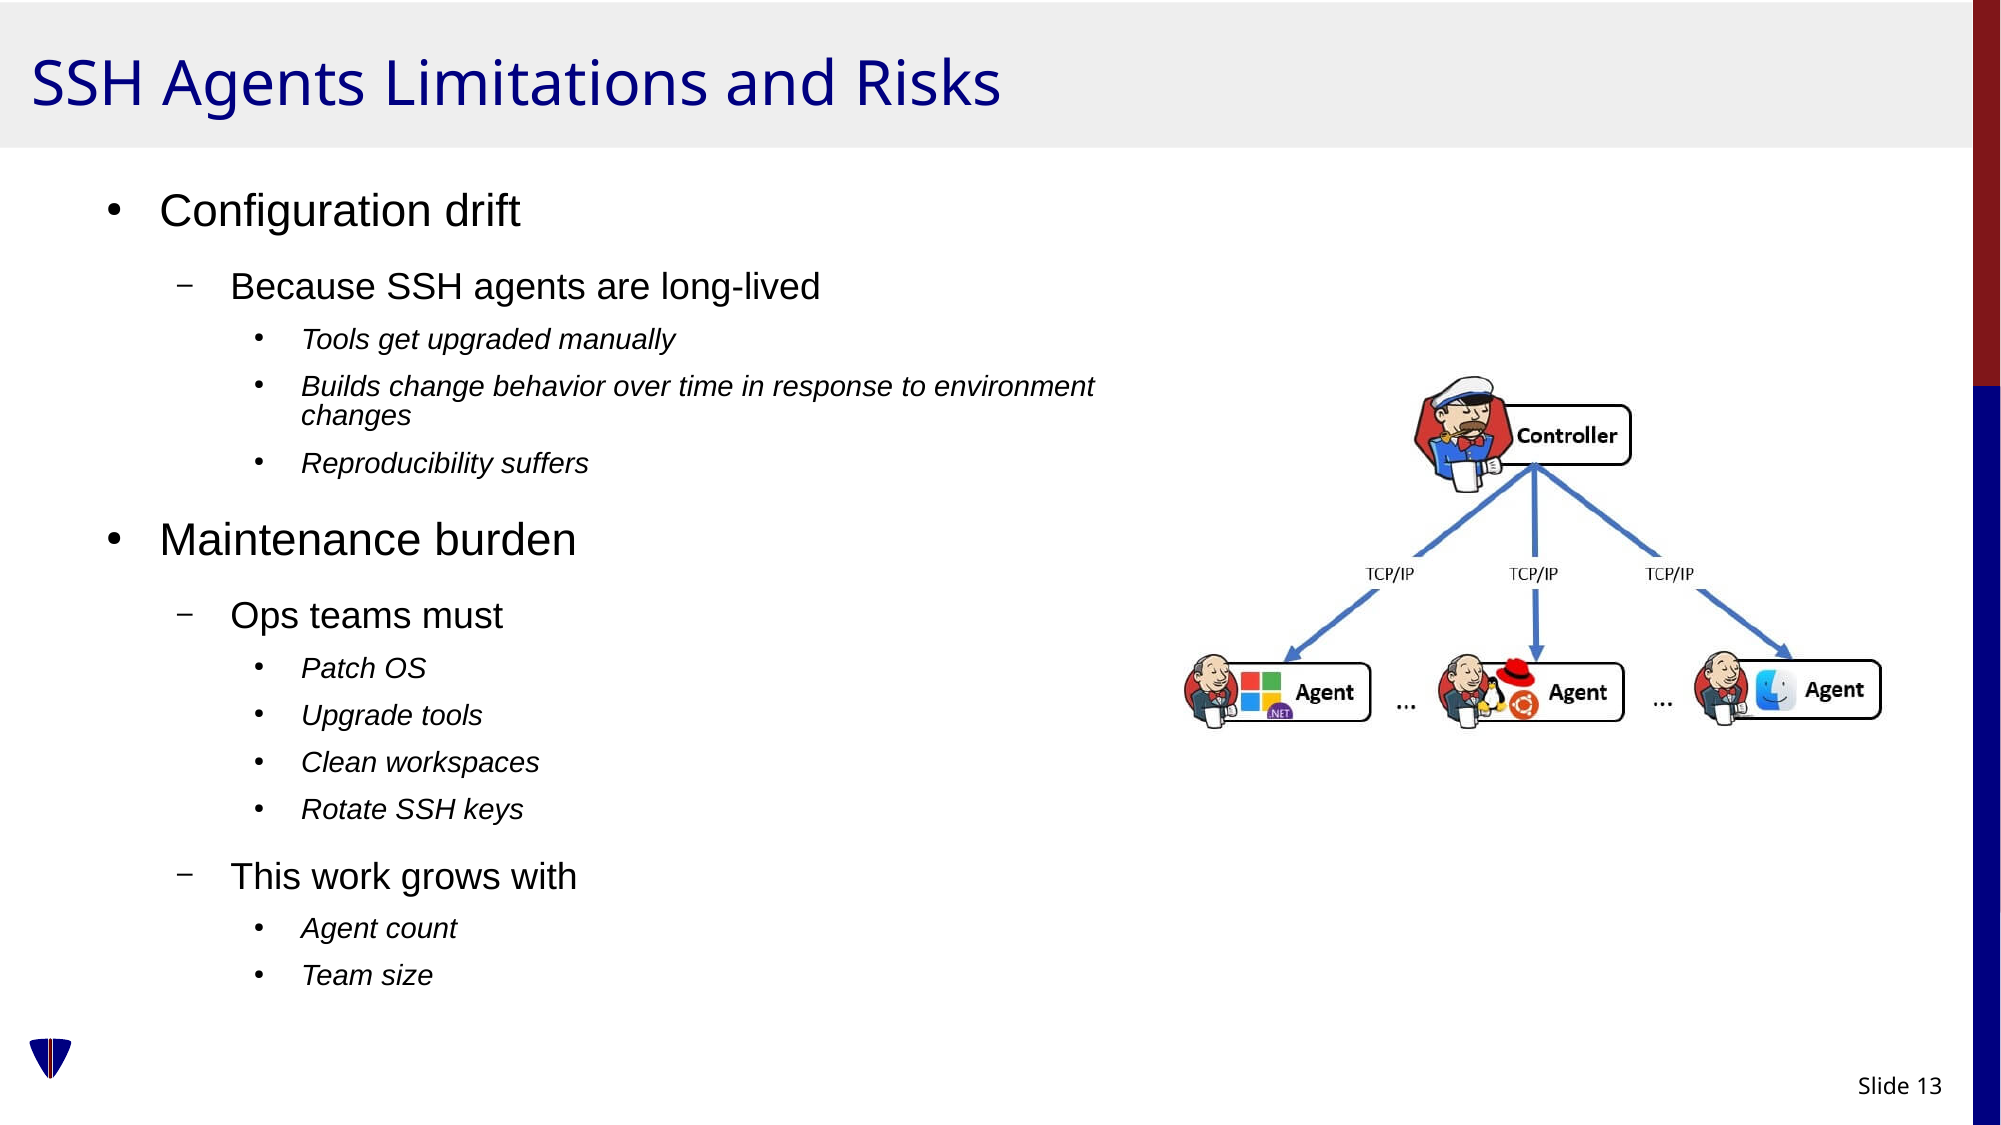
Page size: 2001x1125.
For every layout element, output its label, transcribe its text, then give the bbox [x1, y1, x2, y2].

title SSH Agents Limitations and Risks [0, 2, 1973, 148]
list Configuration drift Because SSH agents are long-lived Tools get upgraded manually Builds change behavior over time in response to environment changes Reproducibility suffers Maintenance burden Ops teams must Patch OS Upgrade tools Clean workspaces Rotate SSH keys This work grows with Agent count Team size [88, 177, 1123, 1034]
picture [1122, 340, 1941, 798]
